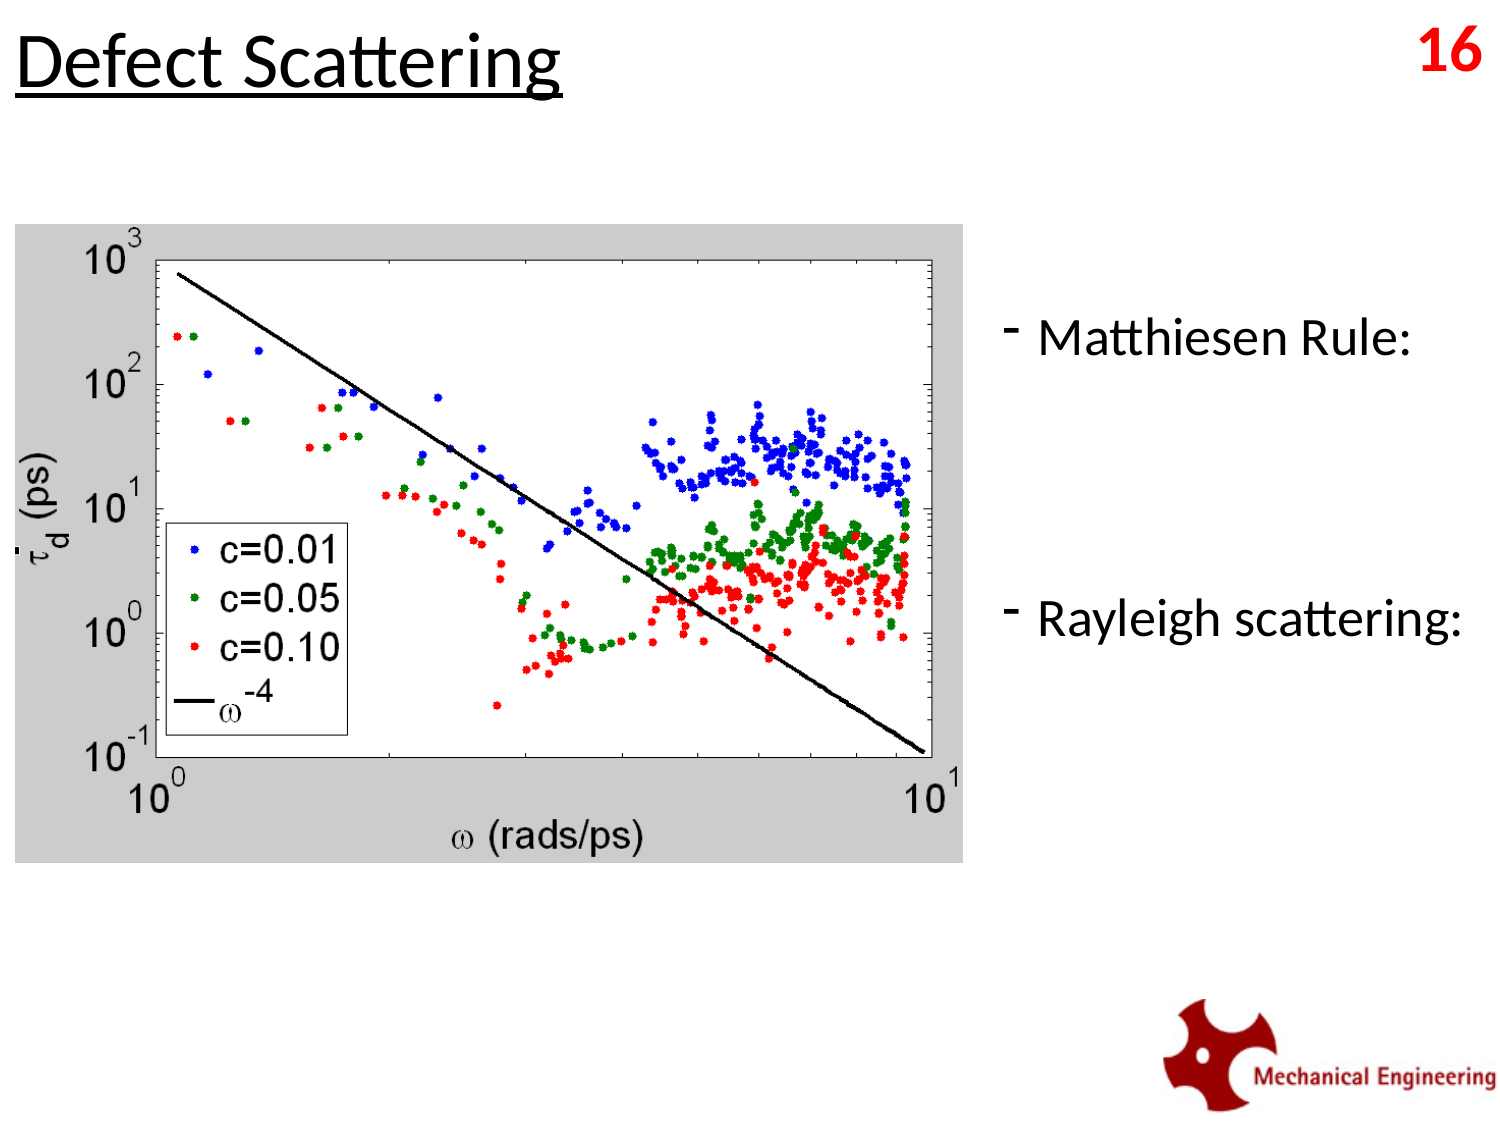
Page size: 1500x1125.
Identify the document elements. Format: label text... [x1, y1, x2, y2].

text_box 16 [1400, 0, 1498, 93]
picture [15, 224, 963, 863]
text_box Matthiesen Rule: [987, 294, 1488, 374]
text_box Rayleigh scattering: [987, 574, 1488, 655]
title Defect Scattering [0, 0, 1350, 150]
picture [1162, 999, 1497, 1113]
